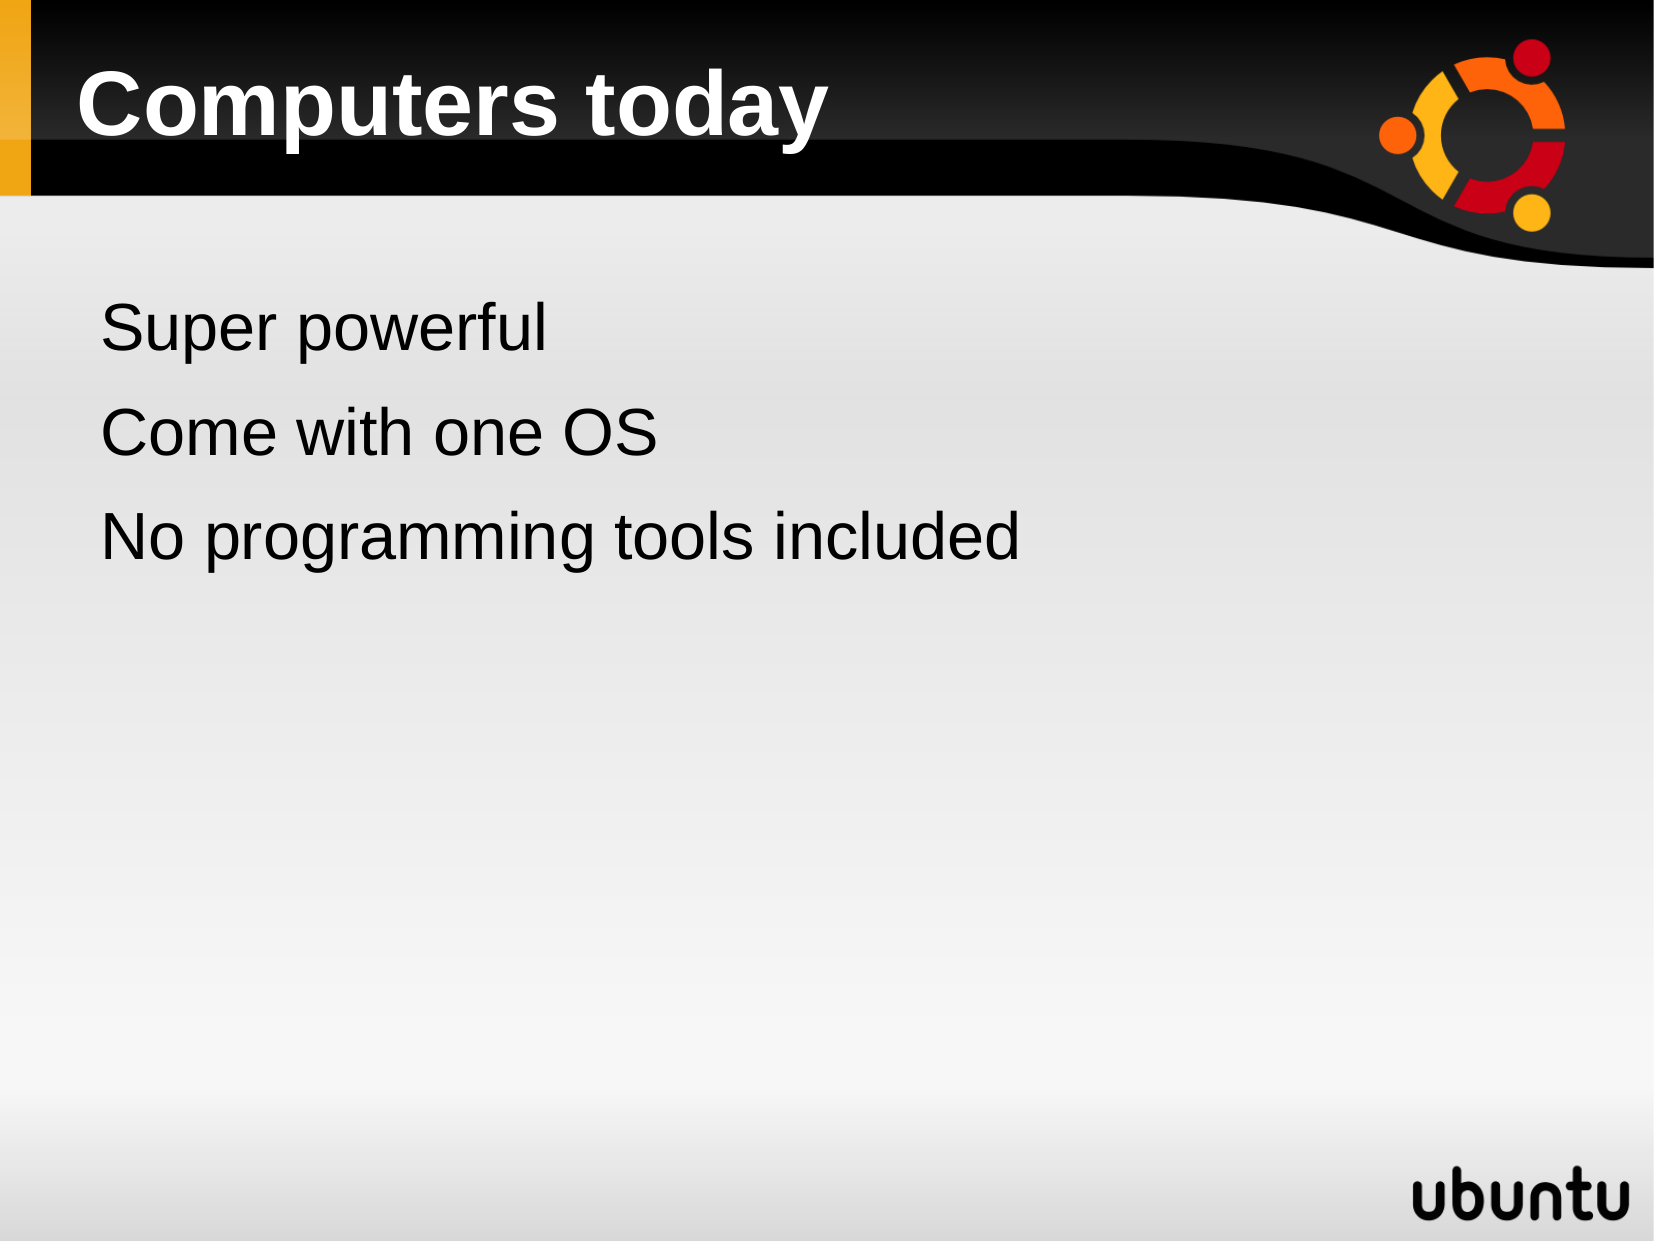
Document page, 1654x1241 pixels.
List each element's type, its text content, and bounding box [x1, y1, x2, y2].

picture [0, 0, 1654, 1241]
list Super powerful Come with one OS No programming tools included [82, 290, 1571, 1109]
title Computers today [76, 0, 1565, 208]
